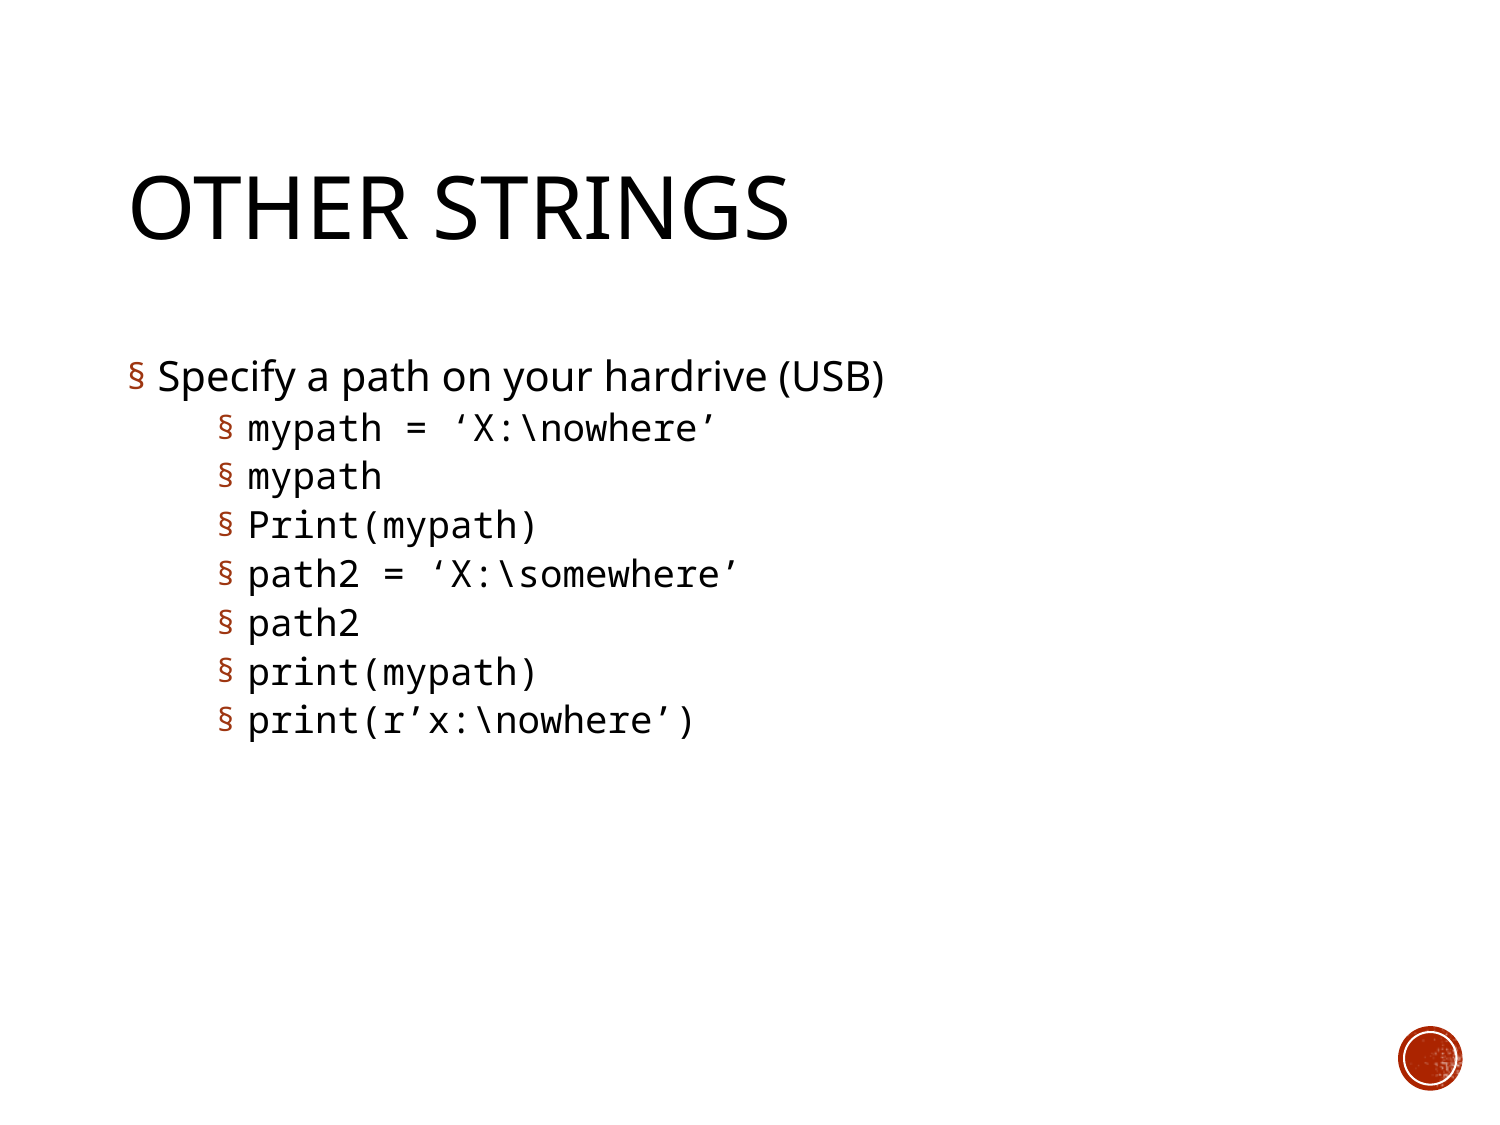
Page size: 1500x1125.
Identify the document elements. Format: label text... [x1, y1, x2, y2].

list Specify a path on your hardrive (USB) mypath = ‘X:\nowhere’ mypath Print(mypath) path2 = ‘X:\somewhere’ path2 print(mypath) print(r’x:\nowhere’) [112, 348, 1388, 1013]
title Other strings [112, 79, 1388, 344]
